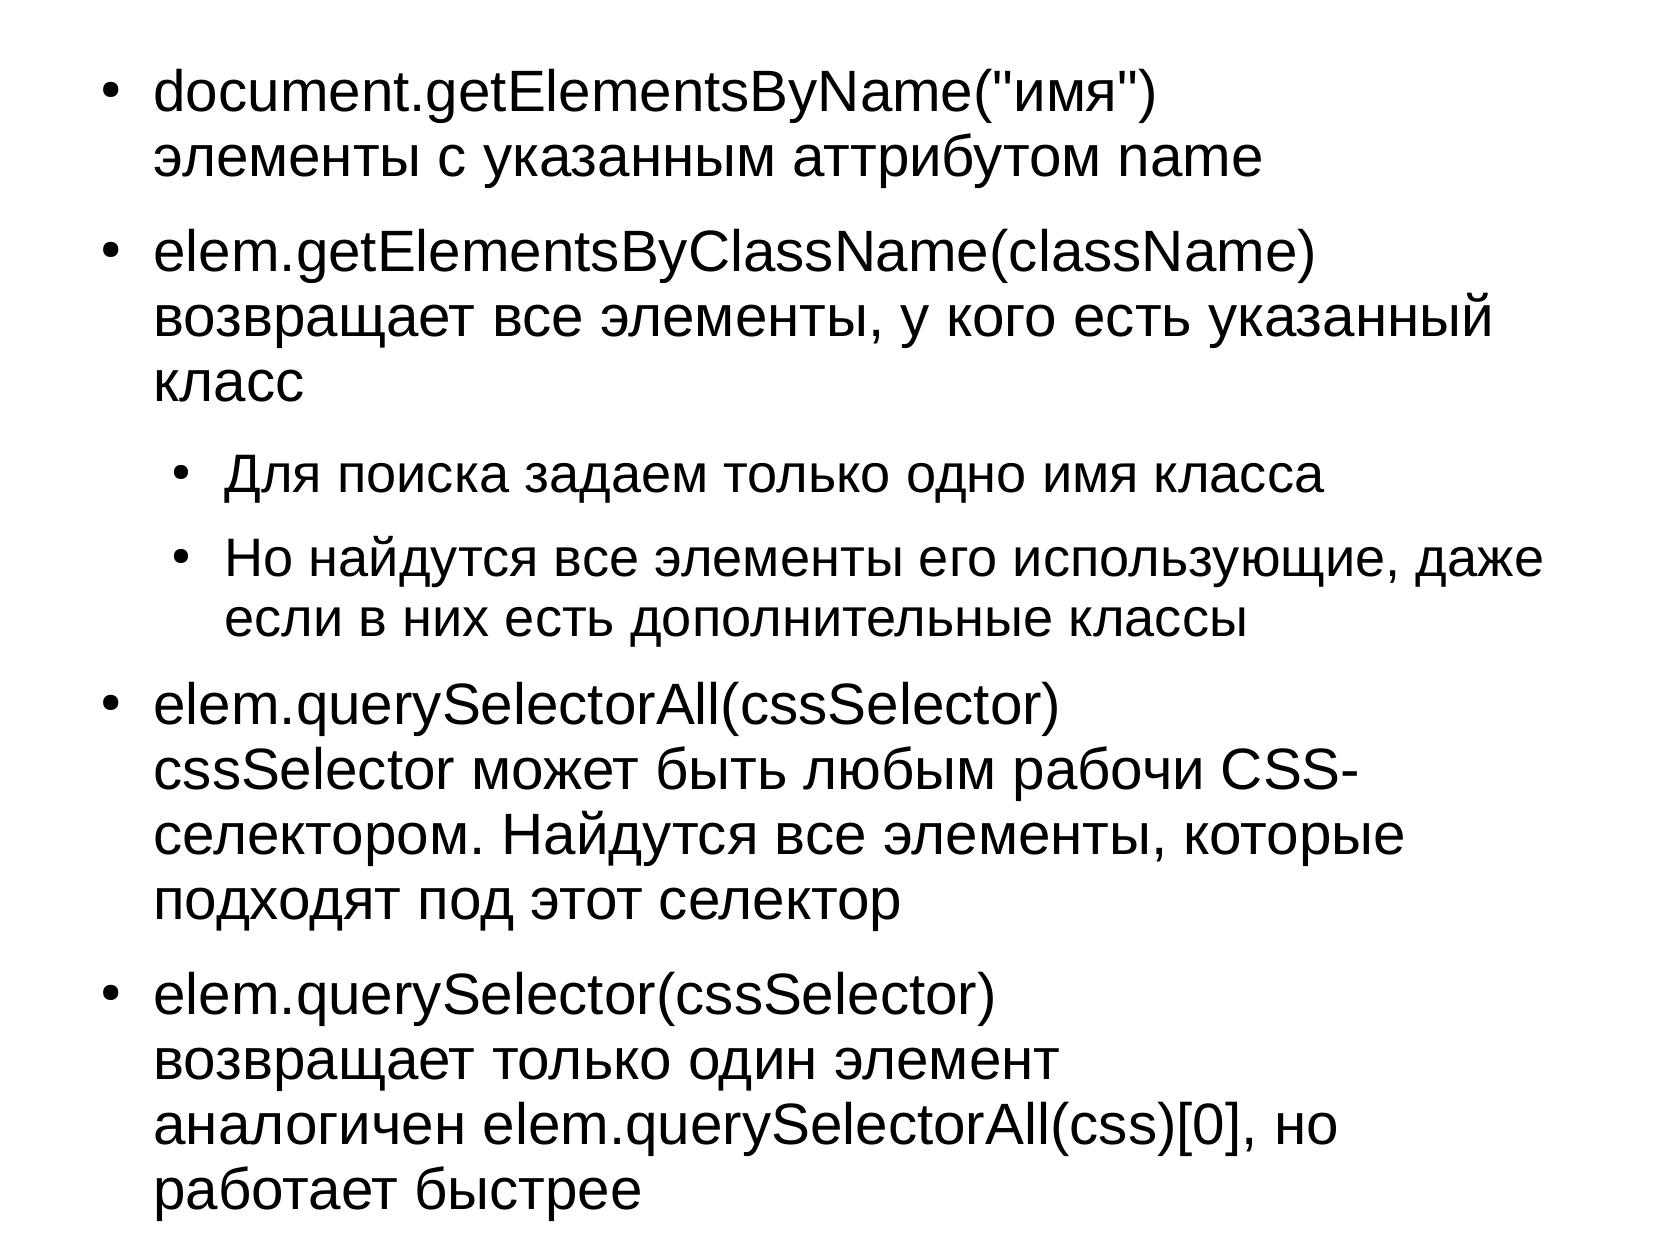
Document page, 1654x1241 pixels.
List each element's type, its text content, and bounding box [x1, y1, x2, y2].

list document.getElementsByName("имя") элементы с указанным аттрибутом name elem.getElementsByClassName(className) возвращает все элементы, у кого есть указанный класс Для поиска задаем только одно имя класса Но найдутся все элементы его использующие, даже если в них есть дополнительные классы elem.querySelectorAll(cssSelector) cssSelector может быть любым рабочи CSS-селектором. Найдутся все элементы, которые подходят под этот селектор elem.querySelector(cssSelector) возвращает только один элемент аналогичен elem.querySelectorAll(css)[0], но работает быстрее [82, 59, 1571, 1219]
